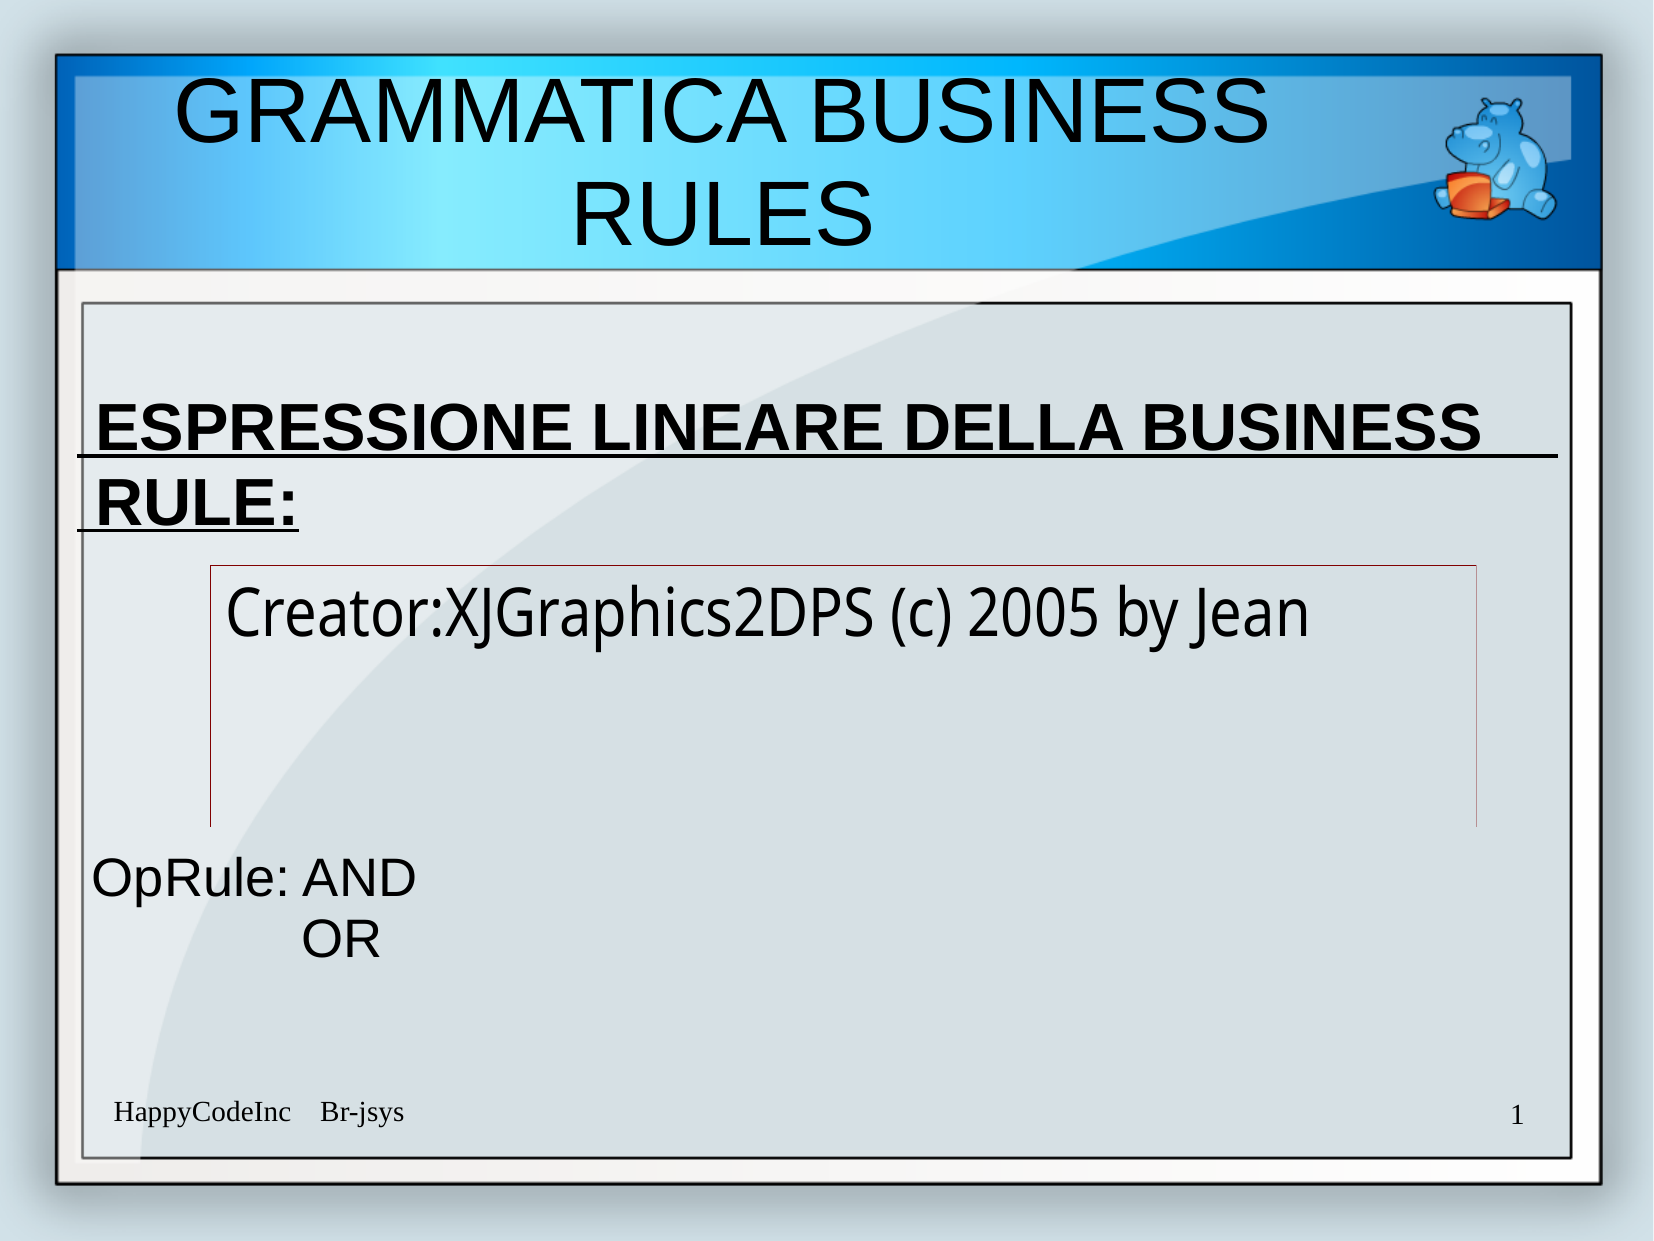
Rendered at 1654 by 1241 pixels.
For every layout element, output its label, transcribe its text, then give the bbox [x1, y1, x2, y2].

title GRAMMATICA BUSINESS RULES [59, 26, 1388, 299]
subtitle ESPRESSIONE LINEARE DELLA BUSINESS RULE: OpRule: AND OR [76, 293, 1565, 1066]
picture [0, 0, 1654, 1241]
